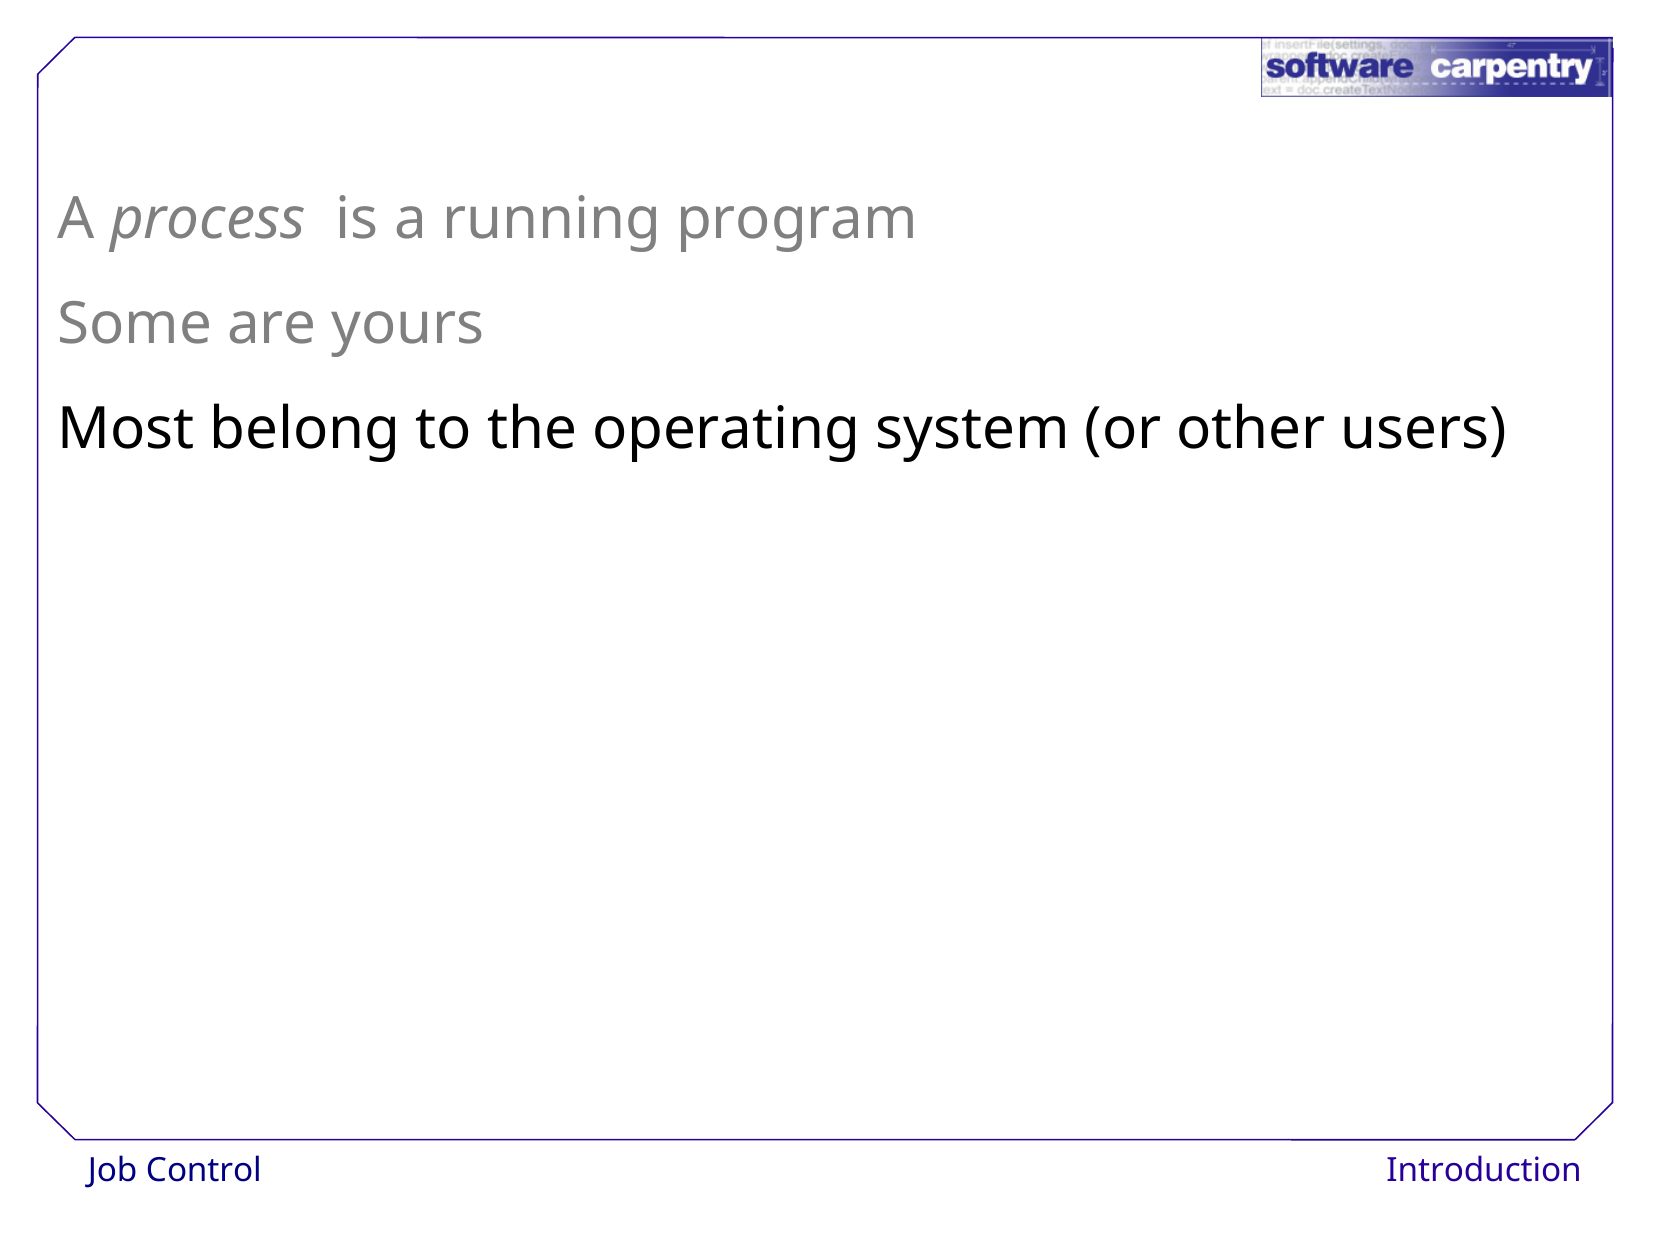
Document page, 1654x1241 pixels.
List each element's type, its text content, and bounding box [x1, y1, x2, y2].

text_box A process is a running program Some are yours Most belong to the operating system (or other users) [42, 138, 1654, 469]
picture [1261, 39, 1613, 97]
